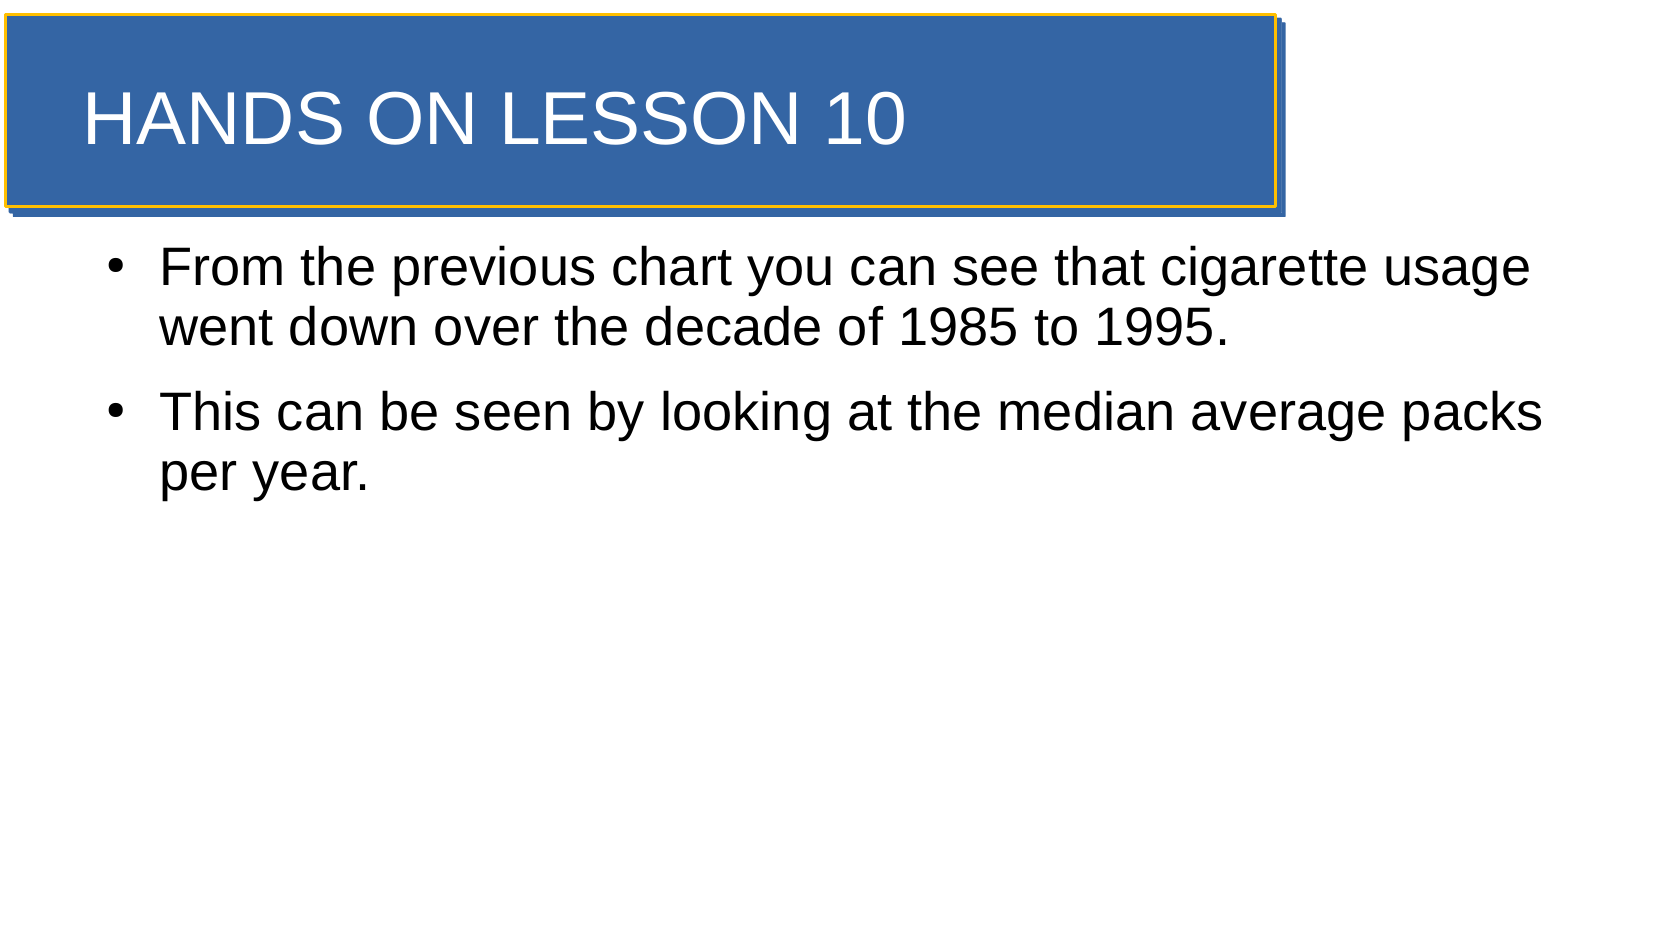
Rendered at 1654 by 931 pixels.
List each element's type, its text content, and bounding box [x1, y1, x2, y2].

title HANDS ON LESSON 10 [82, 44, 1235, 192]
list From the previous chart you can see that cigarette usage went down over the decade of 1985 to 1995. This can be seen by looking at the median average packs per year. [88, 236, 1565, 798]
